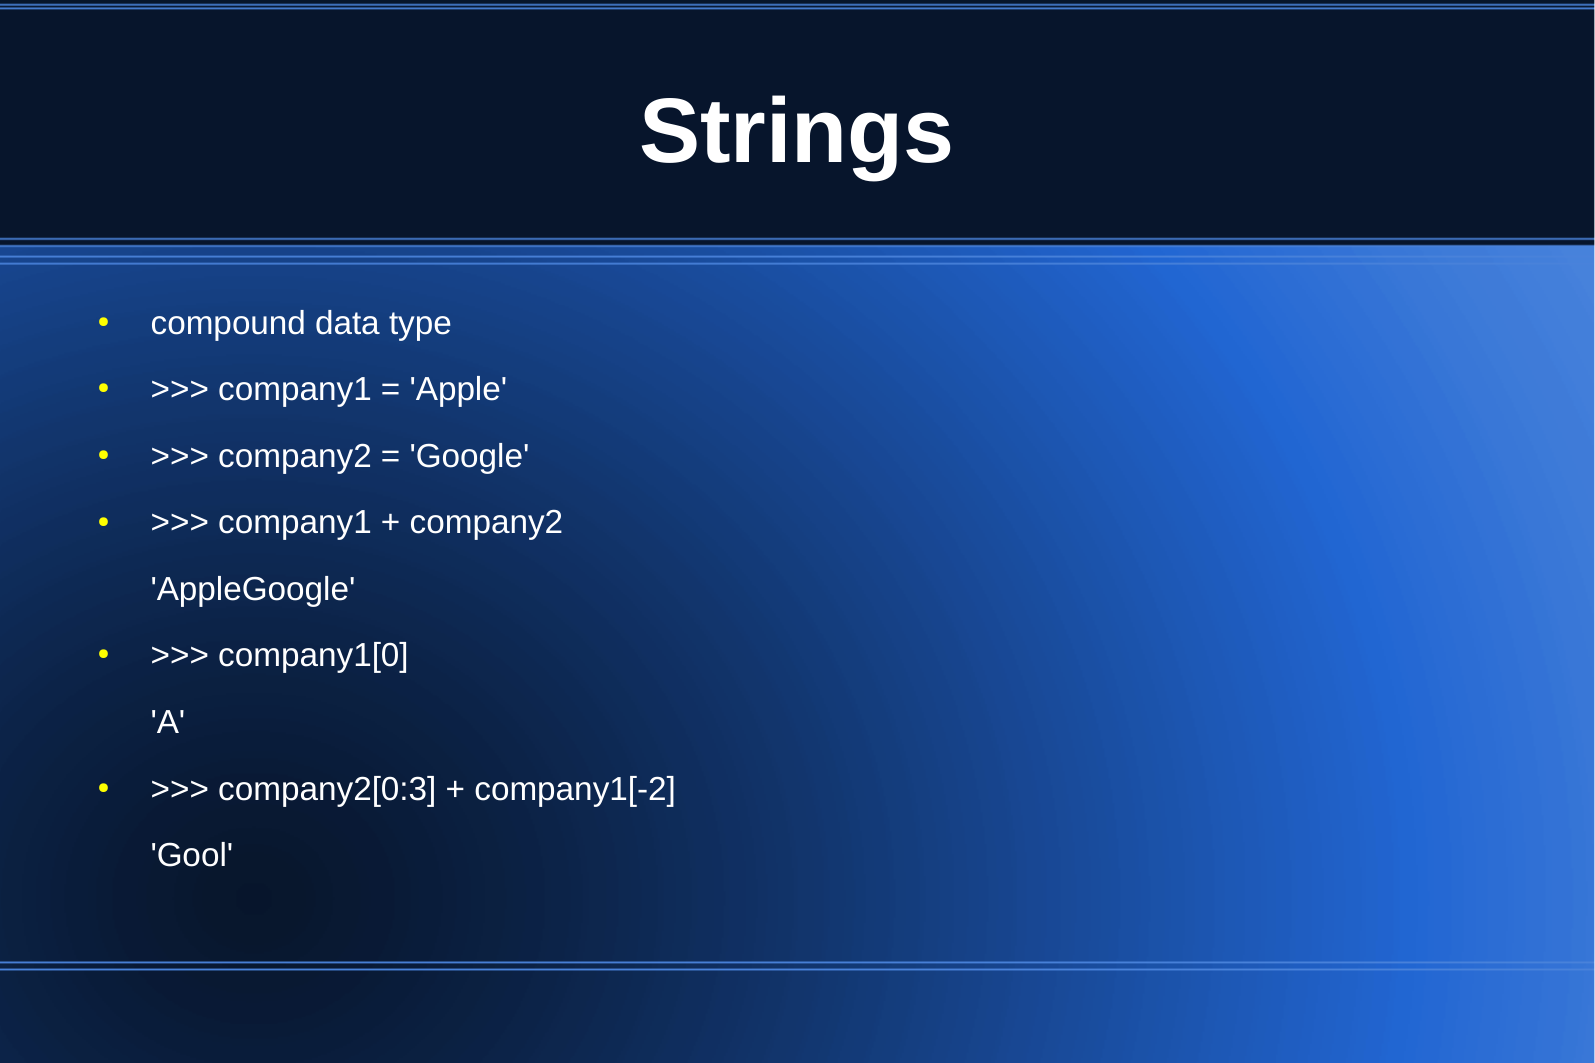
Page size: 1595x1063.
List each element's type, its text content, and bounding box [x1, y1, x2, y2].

title Strings [79, 49, 1515, 213]
picture [0, 0, 1595, 1063]
list compound data type >>> company1 = 'Apple' >>> company2 = 'Google' >>> company1 + company2 'AppleGoogle' >>> company1[0] 'A' >>> company2[0:3] + company1[-2] 'Gool' [79, 304, 1515, 892]
